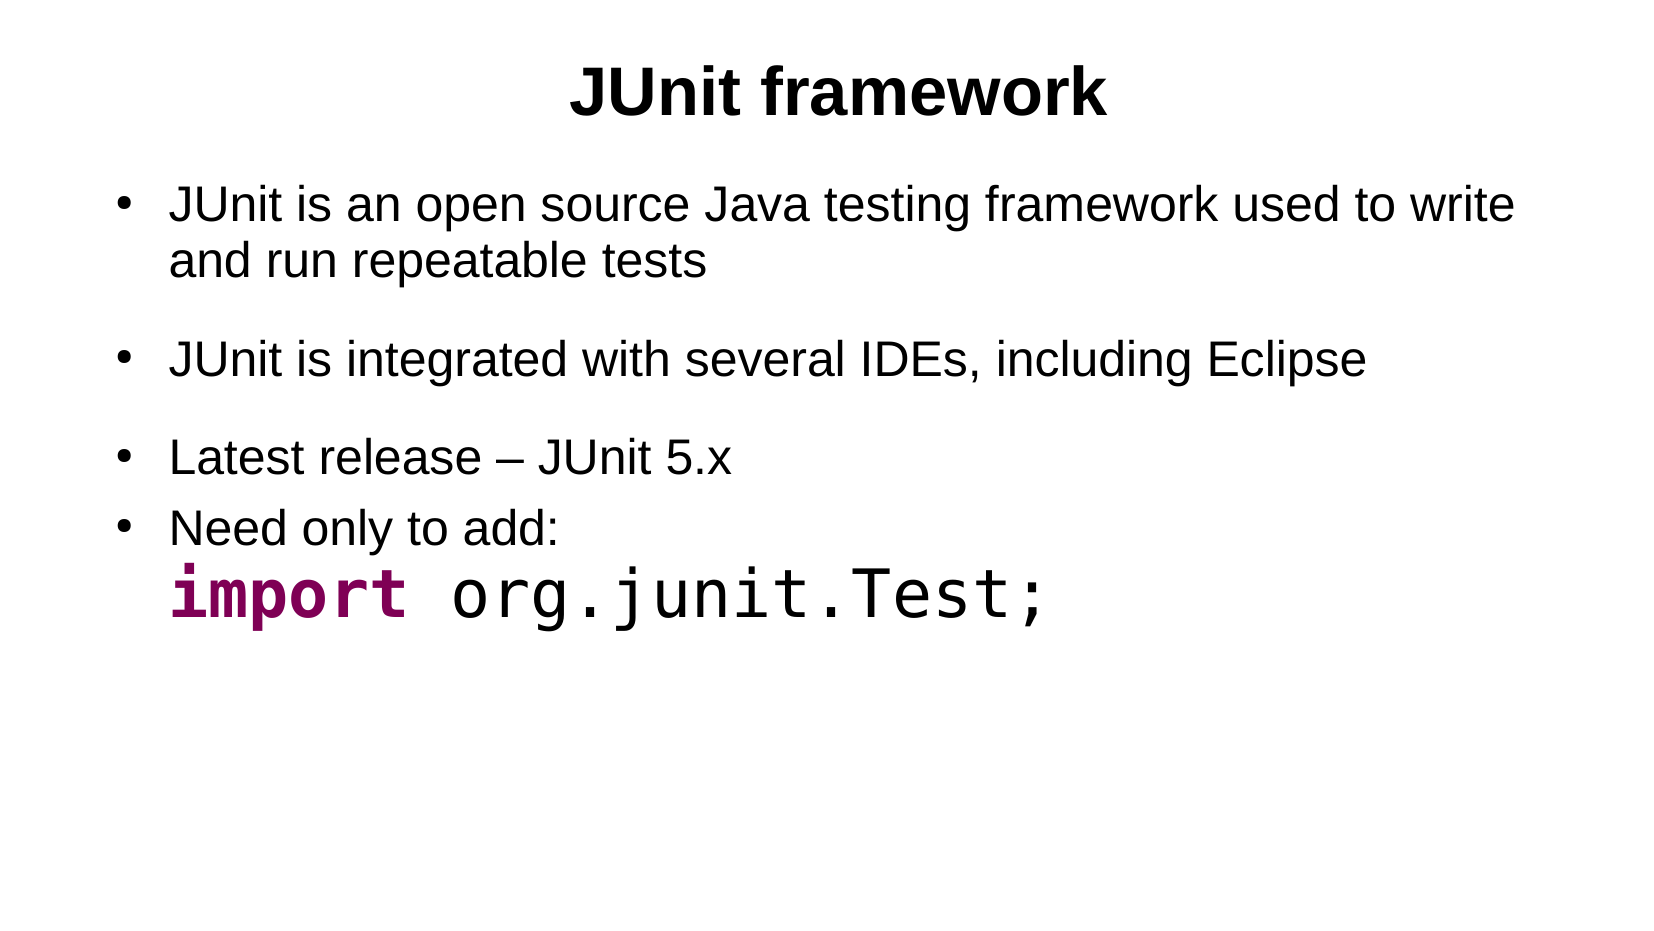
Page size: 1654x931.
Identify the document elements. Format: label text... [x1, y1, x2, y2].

list JUnit is an open source Java testing framework used to write and run repeatable tests JUnit is integrated with several IDEs, including Eclipse Latest release – JUnit 5.x Need only to add: import org.junit.Test; [82, 168, 1538, 889]
title JUnit framework [82, 37, 1571, 147]
